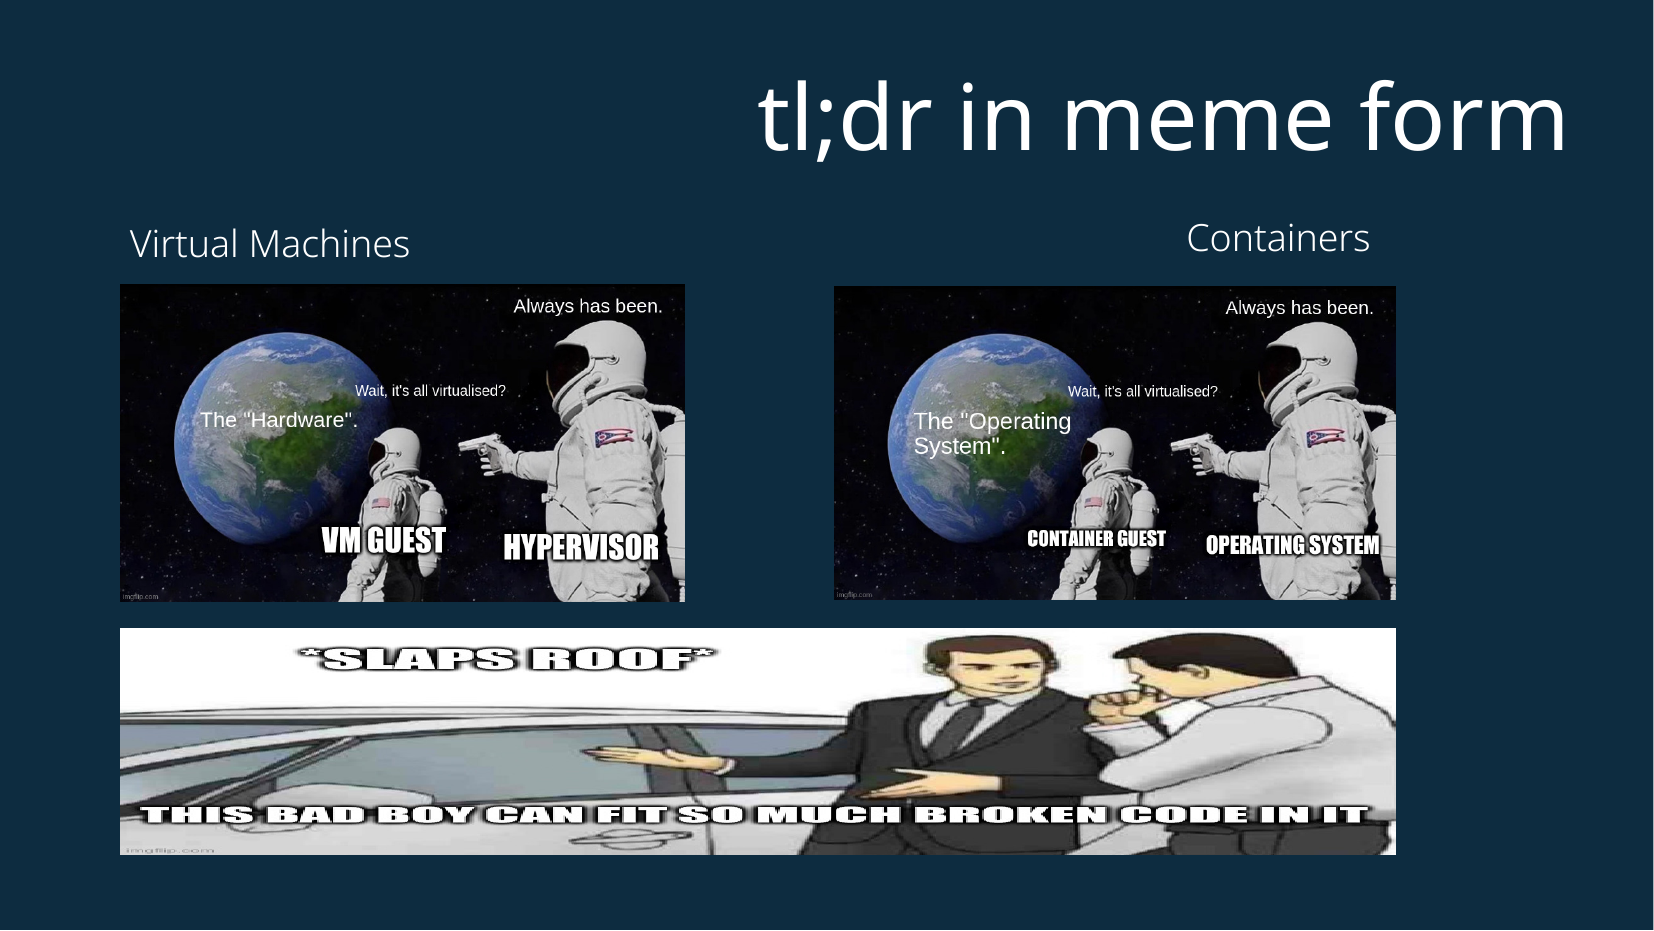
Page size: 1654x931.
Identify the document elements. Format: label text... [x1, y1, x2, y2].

text_box Containers [1171, 204, 1386, 271]
picture [834, 286, 1396, 601]
title tl;dr in meme form [82, 37, 1571, 193]
picture [120, 284, 685, 602]
picture [120, 628, 1396, 856]
text_box Virtual Machines [115, 210, 700, 276]
